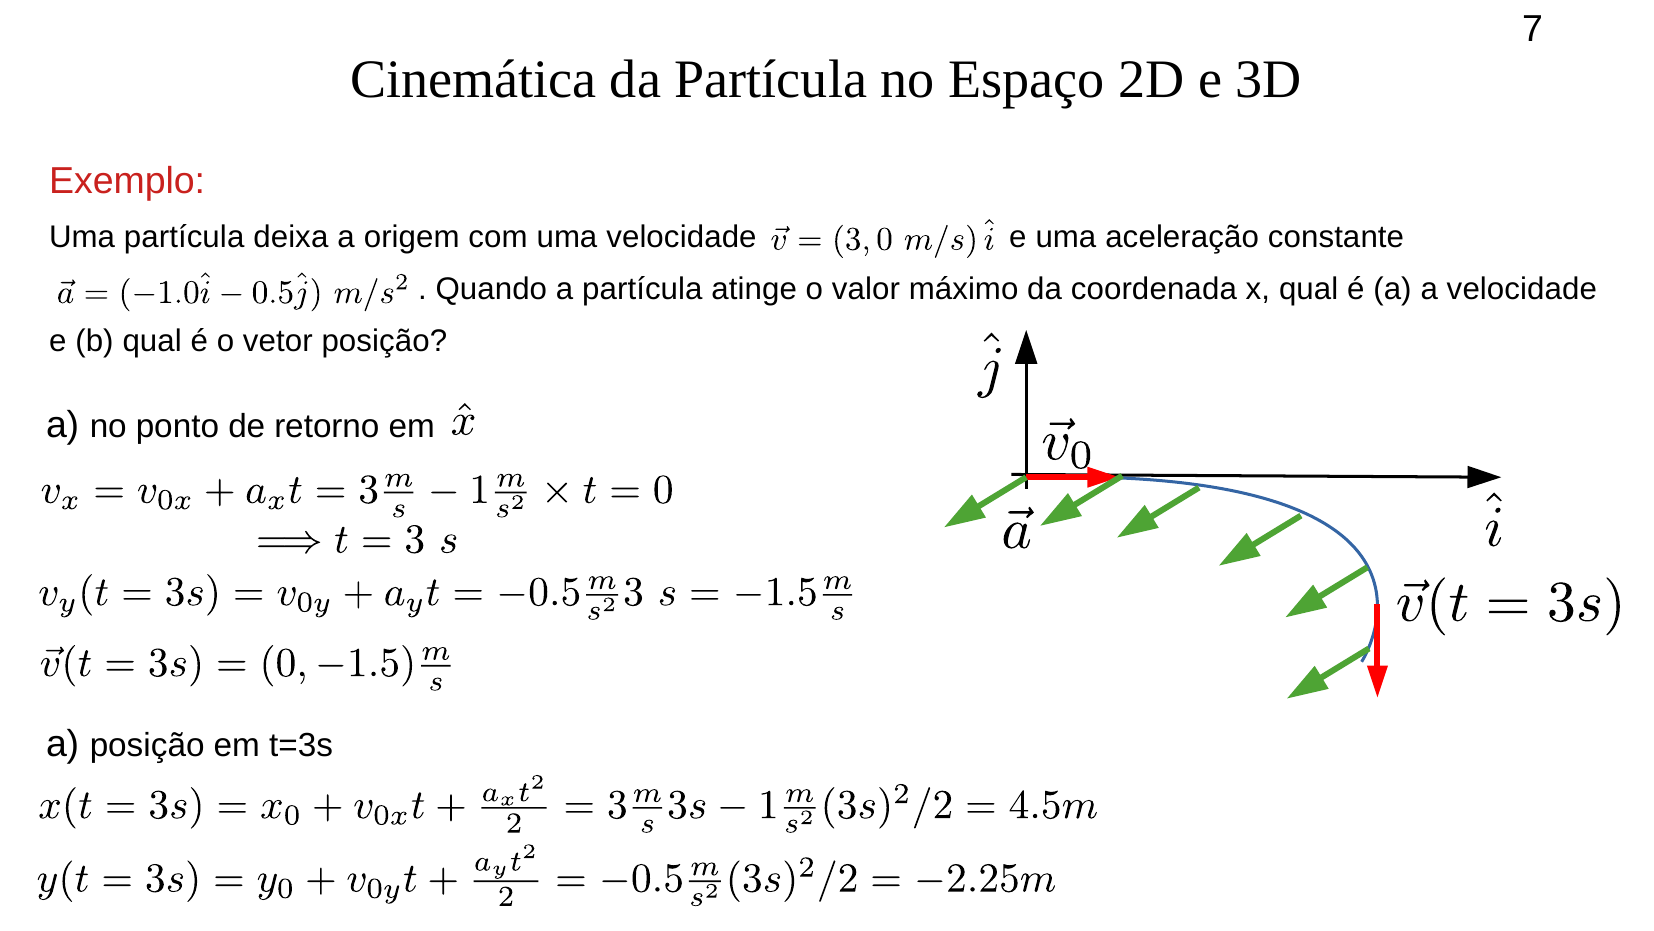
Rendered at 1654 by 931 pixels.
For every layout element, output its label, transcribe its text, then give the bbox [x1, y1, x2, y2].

picture [450, 403, 475, 436]
picture [36, 643, 453, 693]
text_box a) no ponto de retorno em [31, 395, 461, 453]
picture [36, 773, 1099, 835]
picture [1391, 575, 1623, 638]
picture [36, 572, 854, 622]
text_box Cinemática da Partícula no Espaço 2D e 3D [335, 11, 1319, 117]
picture [1036, 415, 1093, 472]
picture [1479, 492, 1502, 547]
picture [995, 504, 1037, 551]
picture [769, 219, 994, 258]
text_box a) posição em t=3s [31, 714, 359, 772]
picture [54, 272, 407, 312]
text_box <number> [1507, 0, 1654, 71]
picture [38, 472, 674, 556]
picture [974, 330, 1003, 401]
picture [36, 844, 1056, 907]
text_box Exemplo: Uma partícula deixa a origem com uma velocidade e uma aceleração constante . Quando a partícula atinge o valor máximo da coordenada x, qual é (a) a velocidade e (b) qual é o vetor posição? [34, 152, 1616, 366]
